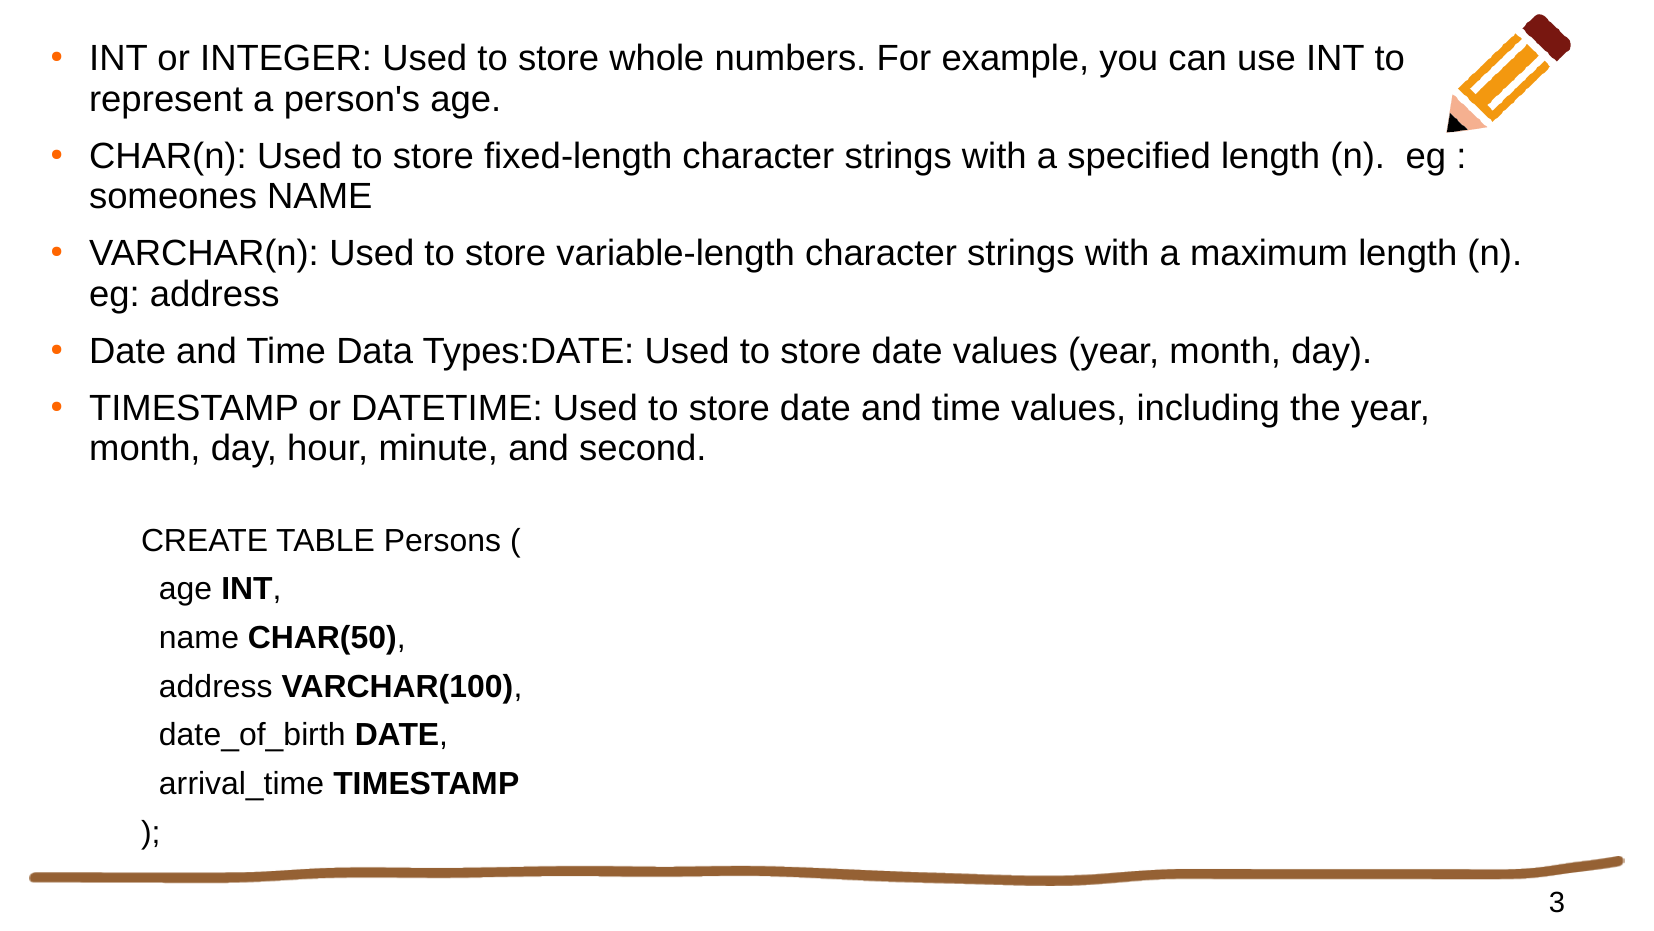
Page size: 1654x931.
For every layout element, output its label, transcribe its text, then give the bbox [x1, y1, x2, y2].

list INT or INTEGER: Used to store whole numbers. For example, you can use INT to represent a person's age. CHAR(n): Used to store fixed-length character strings with a specified length (n). eg : someones NAME VARCHAR(n): Used to store variable-length character strings with a maximum length (n). eg: address Date and Time Data Types:DATE: Used to store date values (year, month, day). TIMESTAMP or DATETIME: Used to store date and time values, including the year, month, day, hour, minute, and second. CREATE TABLE Persons ( age INT, name CHAR(50), address VARCHAR(100), date_of_birth DATE, arrival_time TIMESTAMP ); [37, 37, 1538, 857]
picture [1446, 14, 1571, 133]
picture [29, 856, 1625, 886]
